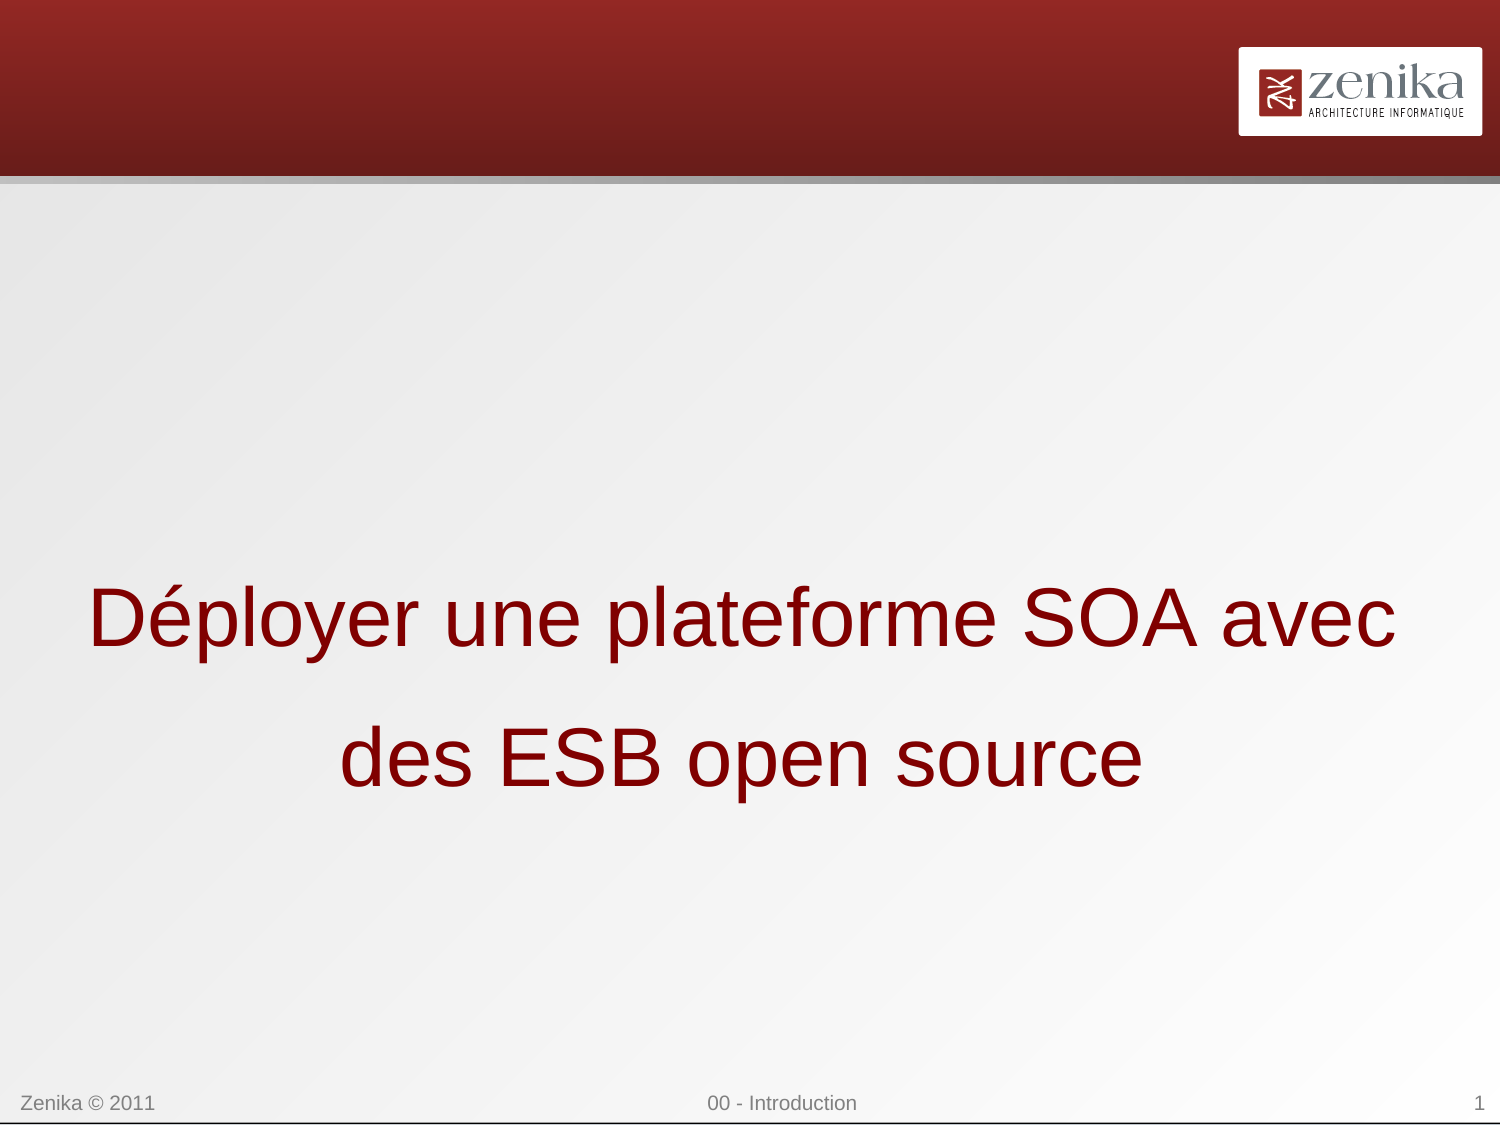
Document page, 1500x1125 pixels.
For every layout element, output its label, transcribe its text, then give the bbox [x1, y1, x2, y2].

subtitle Déployer une plateforme SOA avec des ESB open source [50, 249, 1435, 1079]
picture [1257, 58, 1464, 125]
